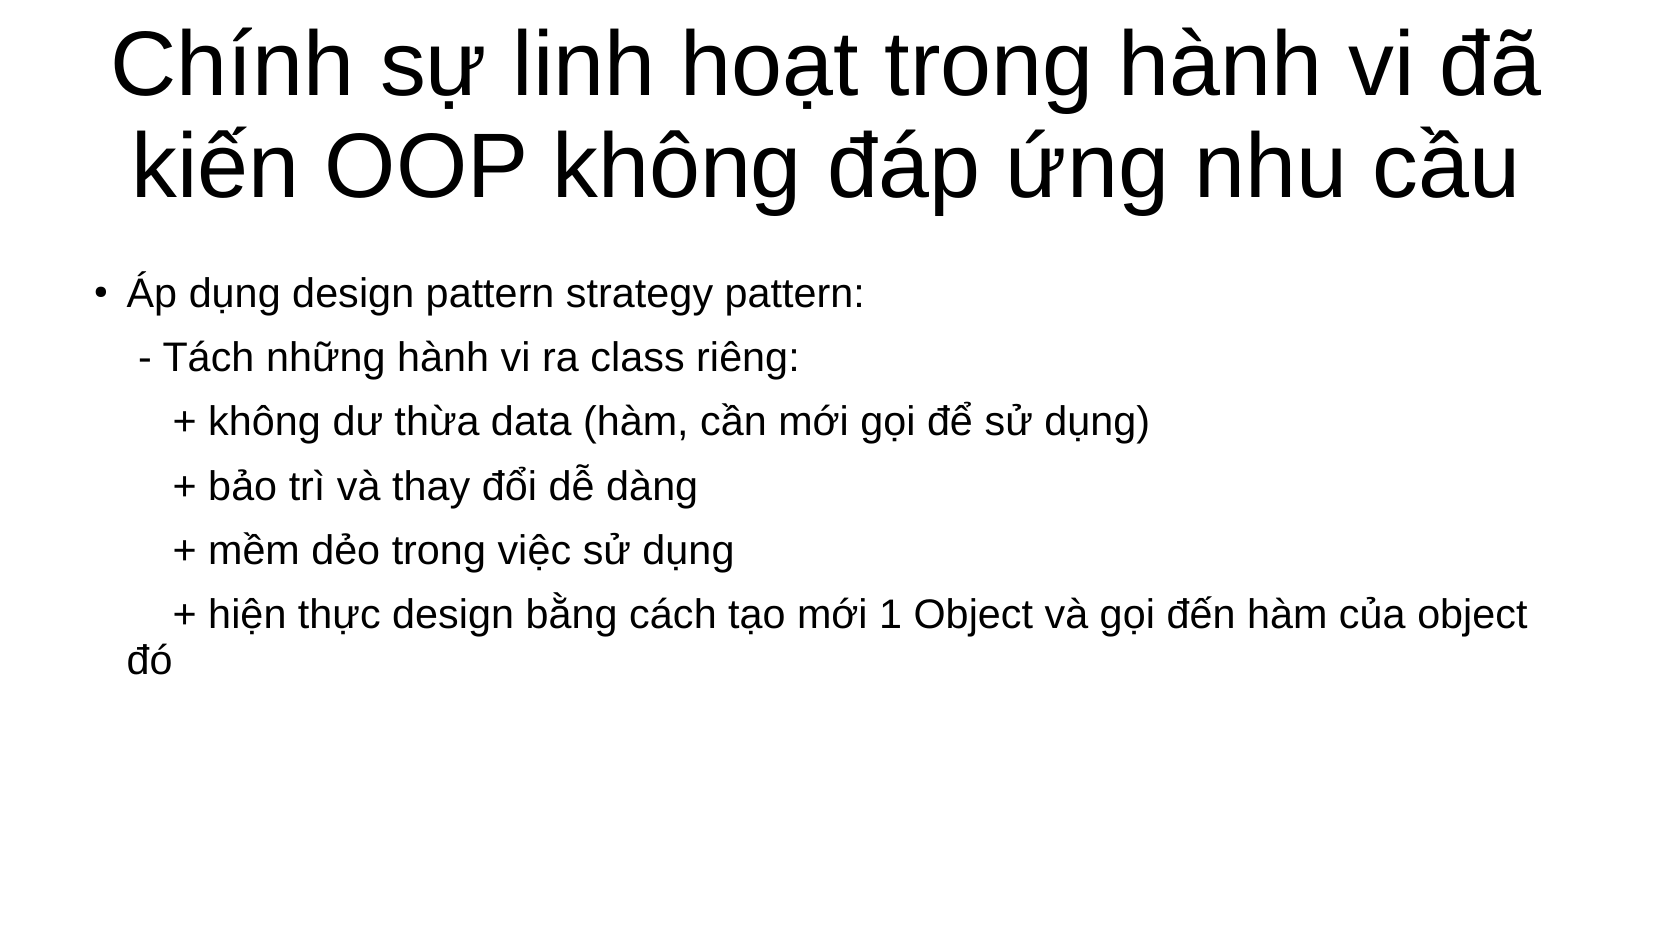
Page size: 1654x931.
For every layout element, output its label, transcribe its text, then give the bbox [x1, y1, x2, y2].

list Áp dụng design pattern strategy pattern: - Tách những hành vi ra class riêng: + không dư thừa data (hàm, cần mới gọi để sử dụng) + bảo trì và thay đổi dễ dàng + mềm dẻo trong việc sử dụng + hiện thực design bằng cách tạo mới 1 Object và gọi đến hàm của object đó [82, 270, 1571, 758]
title Chính sự linh hoạt trong hành vi đã kiến OOP không đáp ứng nhu cầu [82, 12, 1571, 218]
